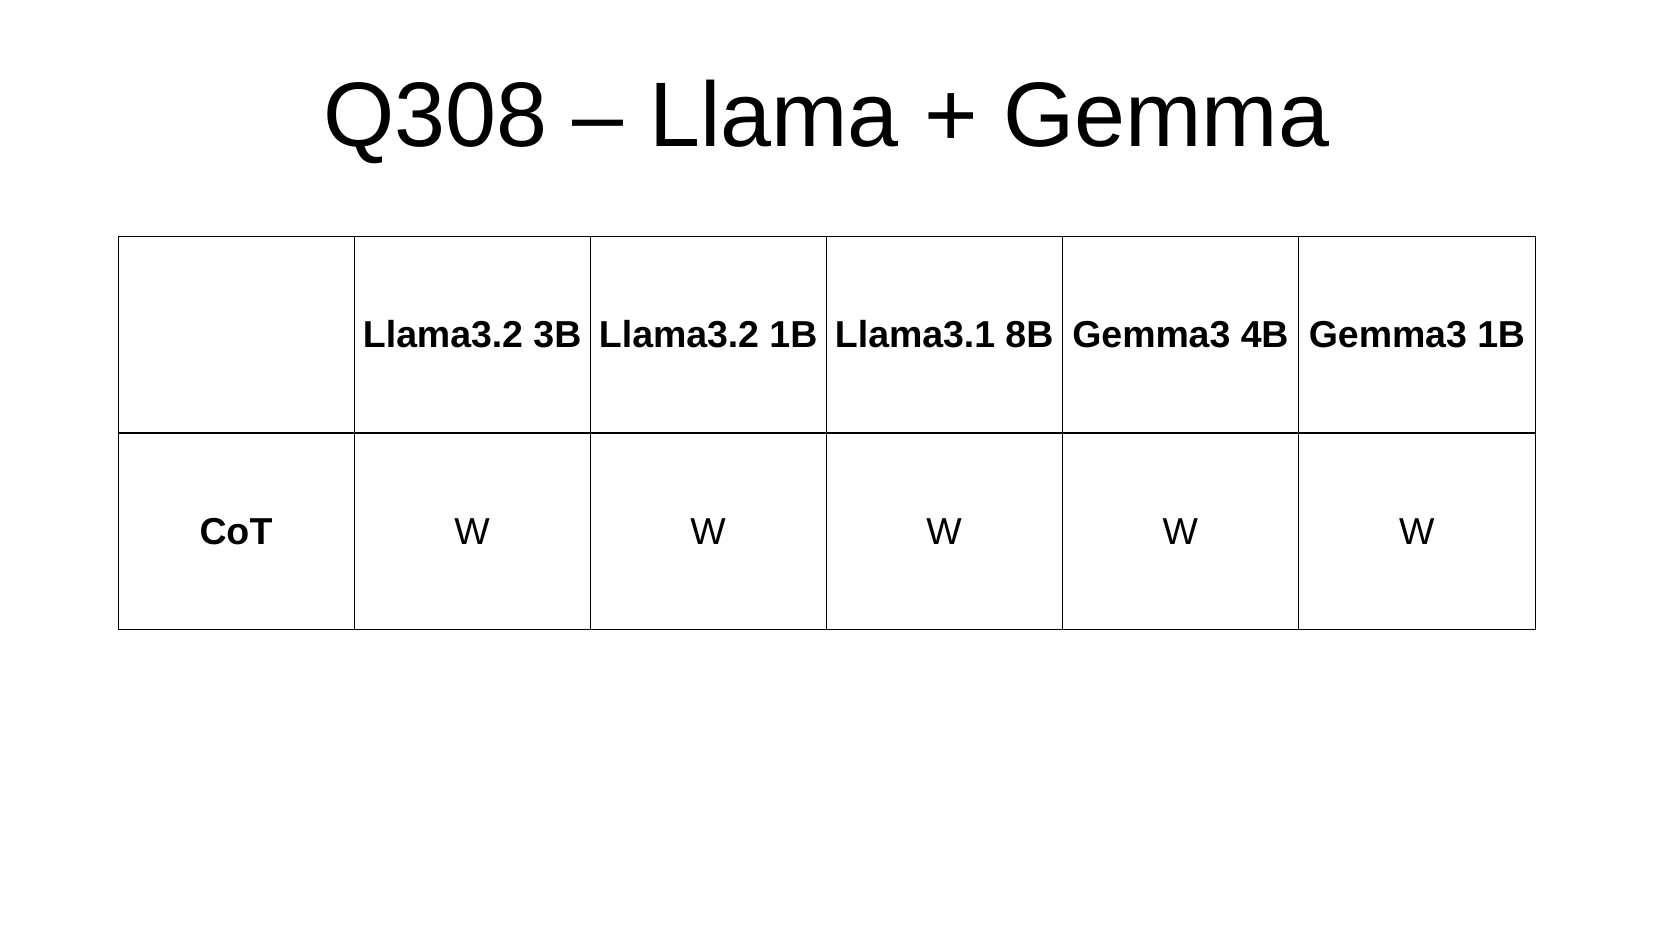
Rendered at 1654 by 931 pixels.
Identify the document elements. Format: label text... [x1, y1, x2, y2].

table_cell CoT [119, 434, 354, 629]
table_cell W [355, 434, 590, 629]
table_header Llama3.2 3B [355, 237, 590, 432]
table_header [119, 237, 354, 432]
table_cell W [591, 434, 826, 629]
title Q308 – Llama + Gemma [82, 37, 1571, 193]
table_header Llama3.2 1B [591, 237, 826, 432]
table_cell W [1299, 434, 1535, 629]
table_header Llama3.1 8B [827, 237, 1062, 432]
table_header Gemma3 4B [1063, 237, 1298, 432]
table_cell W [1063, 434, 1298, 629]
table_cell W [827, 434, 1062, 629]
table_header Gemma3 1B [1299, 237, 1535, 432]
